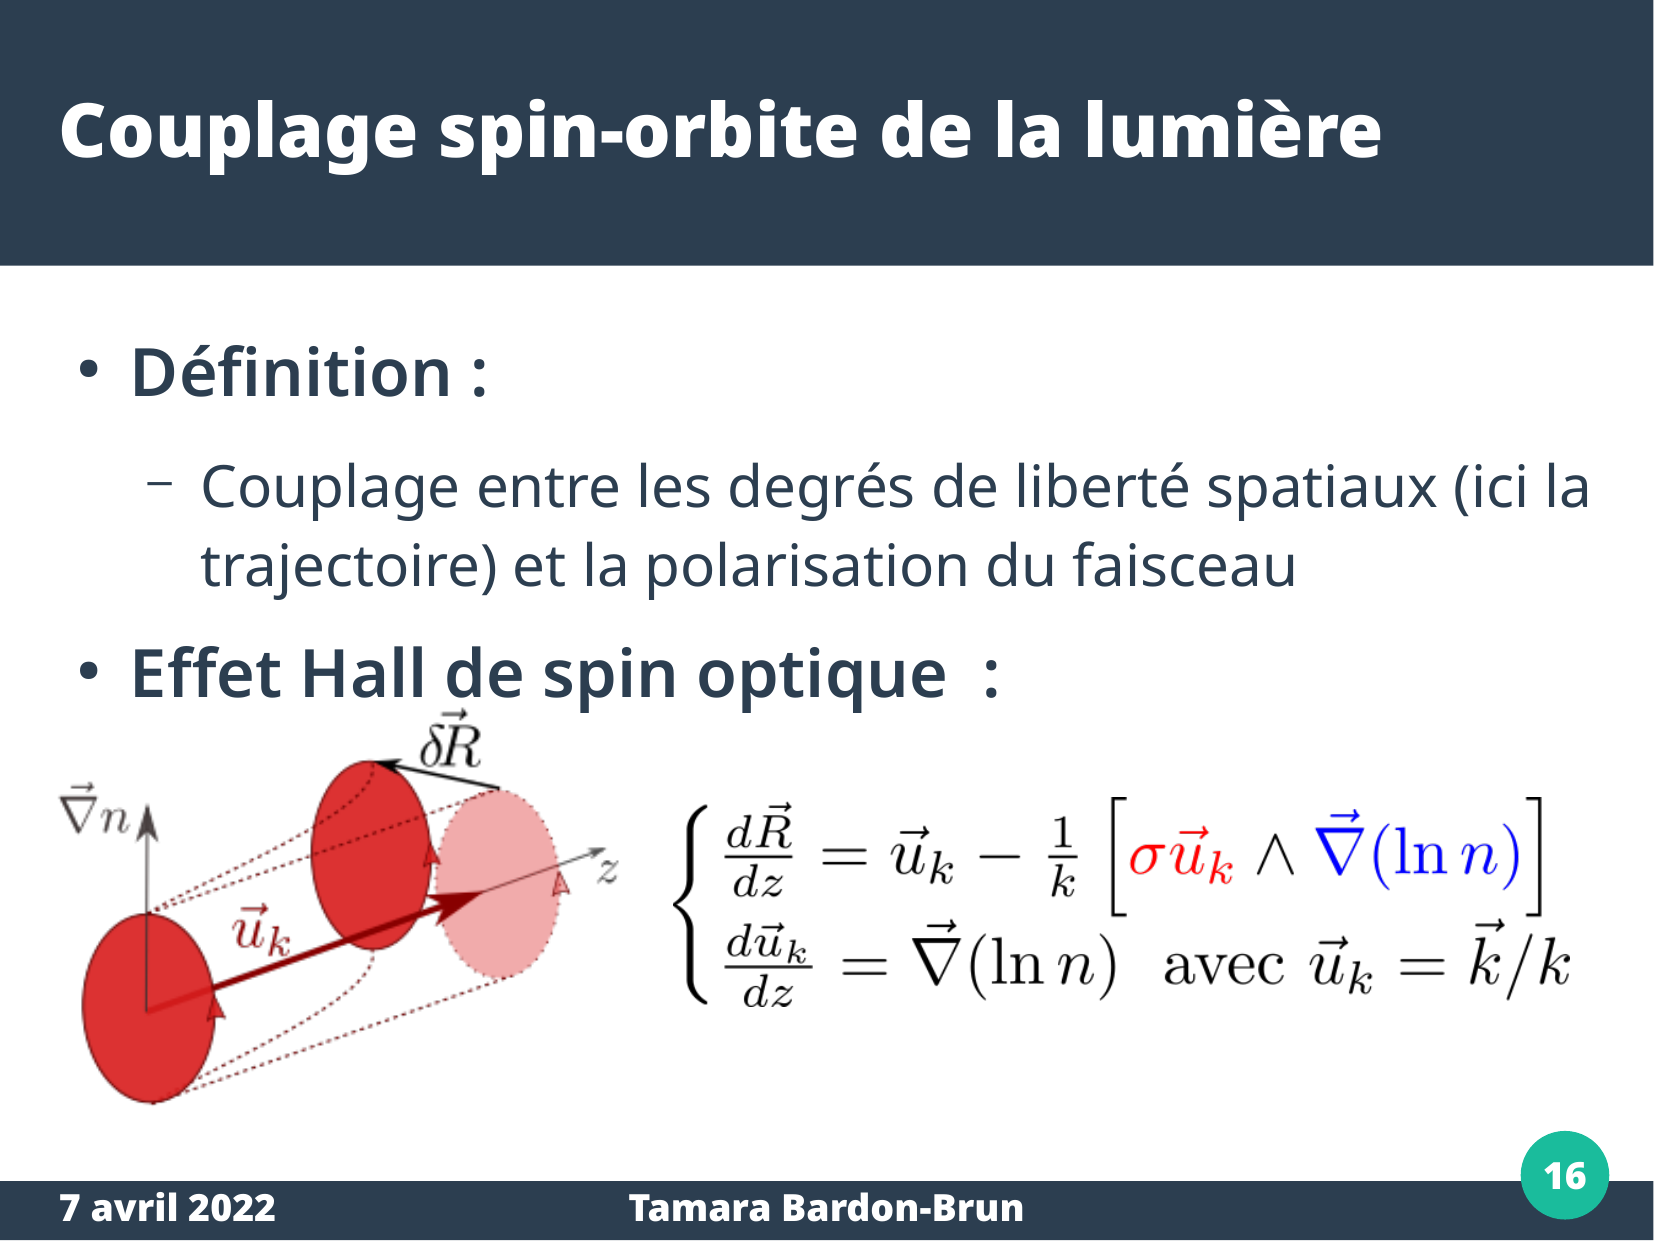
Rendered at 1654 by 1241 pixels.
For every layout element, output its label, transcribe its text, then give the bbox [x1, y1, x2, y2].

title Couplage spin-orbite de la lumière [59, 49, 1595, 207]
list Définition : Couplage entre les degrés de liberté spatiaux (ici la trajectoire) et la polarisation du faisceau [59, 324, 1595, 626]
list Effet Hall de spin optique : [59, 626, 1595, 1022]
picture [673, 797, 1570, 1007]
picture [27, 687, 638, 1152]
